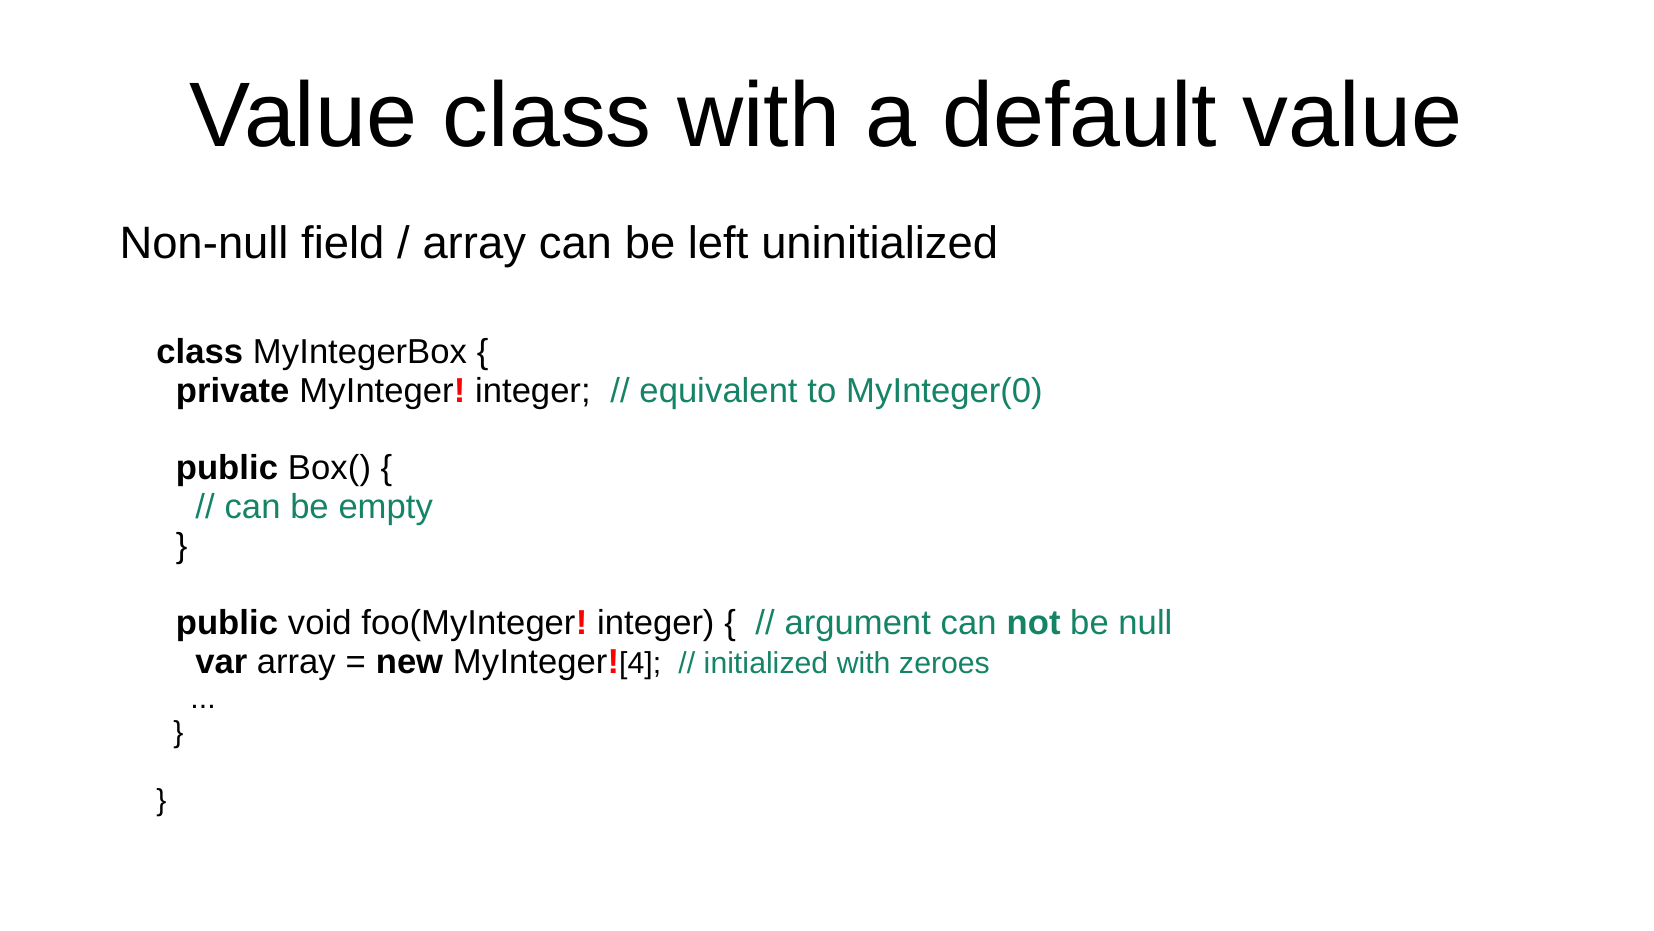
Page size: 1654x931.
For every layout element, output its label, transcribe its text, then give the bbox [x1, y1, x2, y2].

title Value class with a default value [82, 37, 1571, 193]
list Non-null field / array can be left uninitialized class MyIntegerBox { private MyInteger! integer; // equivalent to MyInteger(0) public Box() { // can be empty } public void foo(MyInteger! integer) { // argument can not be null var array = new MyInteger![4]; // initialized with zeroes ... } } [82, 217, 1571, 826]
